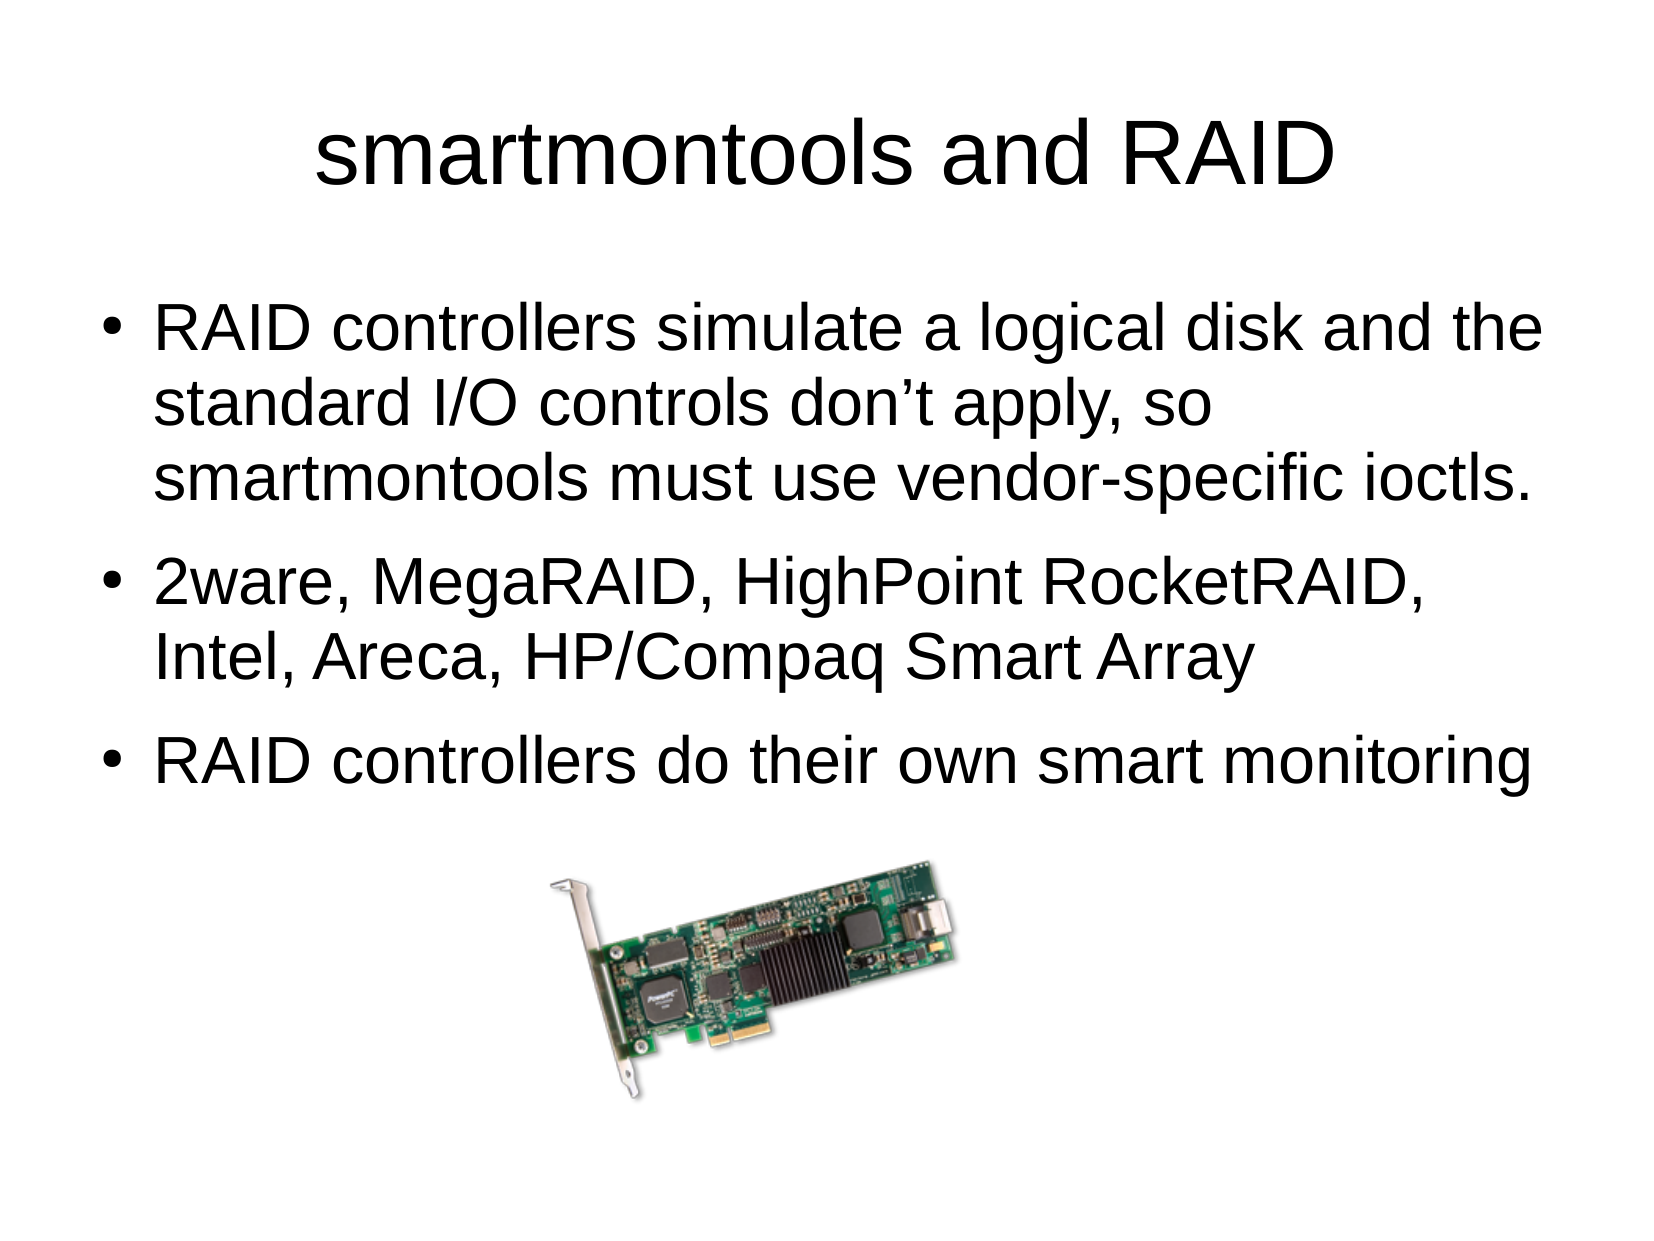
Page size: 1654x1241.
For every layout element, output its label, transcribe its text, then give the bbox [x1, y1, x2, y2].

title smartmontools and RAID [82, 49, 1571, 257]
list RAID controllers simulate a logical disk and the standard I/O controls don’t apply, so smartmontools must use vendor-specific ioctls. 2ware, MegaRAID, HighPoint RocketRAID, Intel, Areca, HP/Compaq Smart Array RAID controllers do their own smart monitoring [82, 290, 1571, 1109]
picture [499, 854, 1021, 1113]
